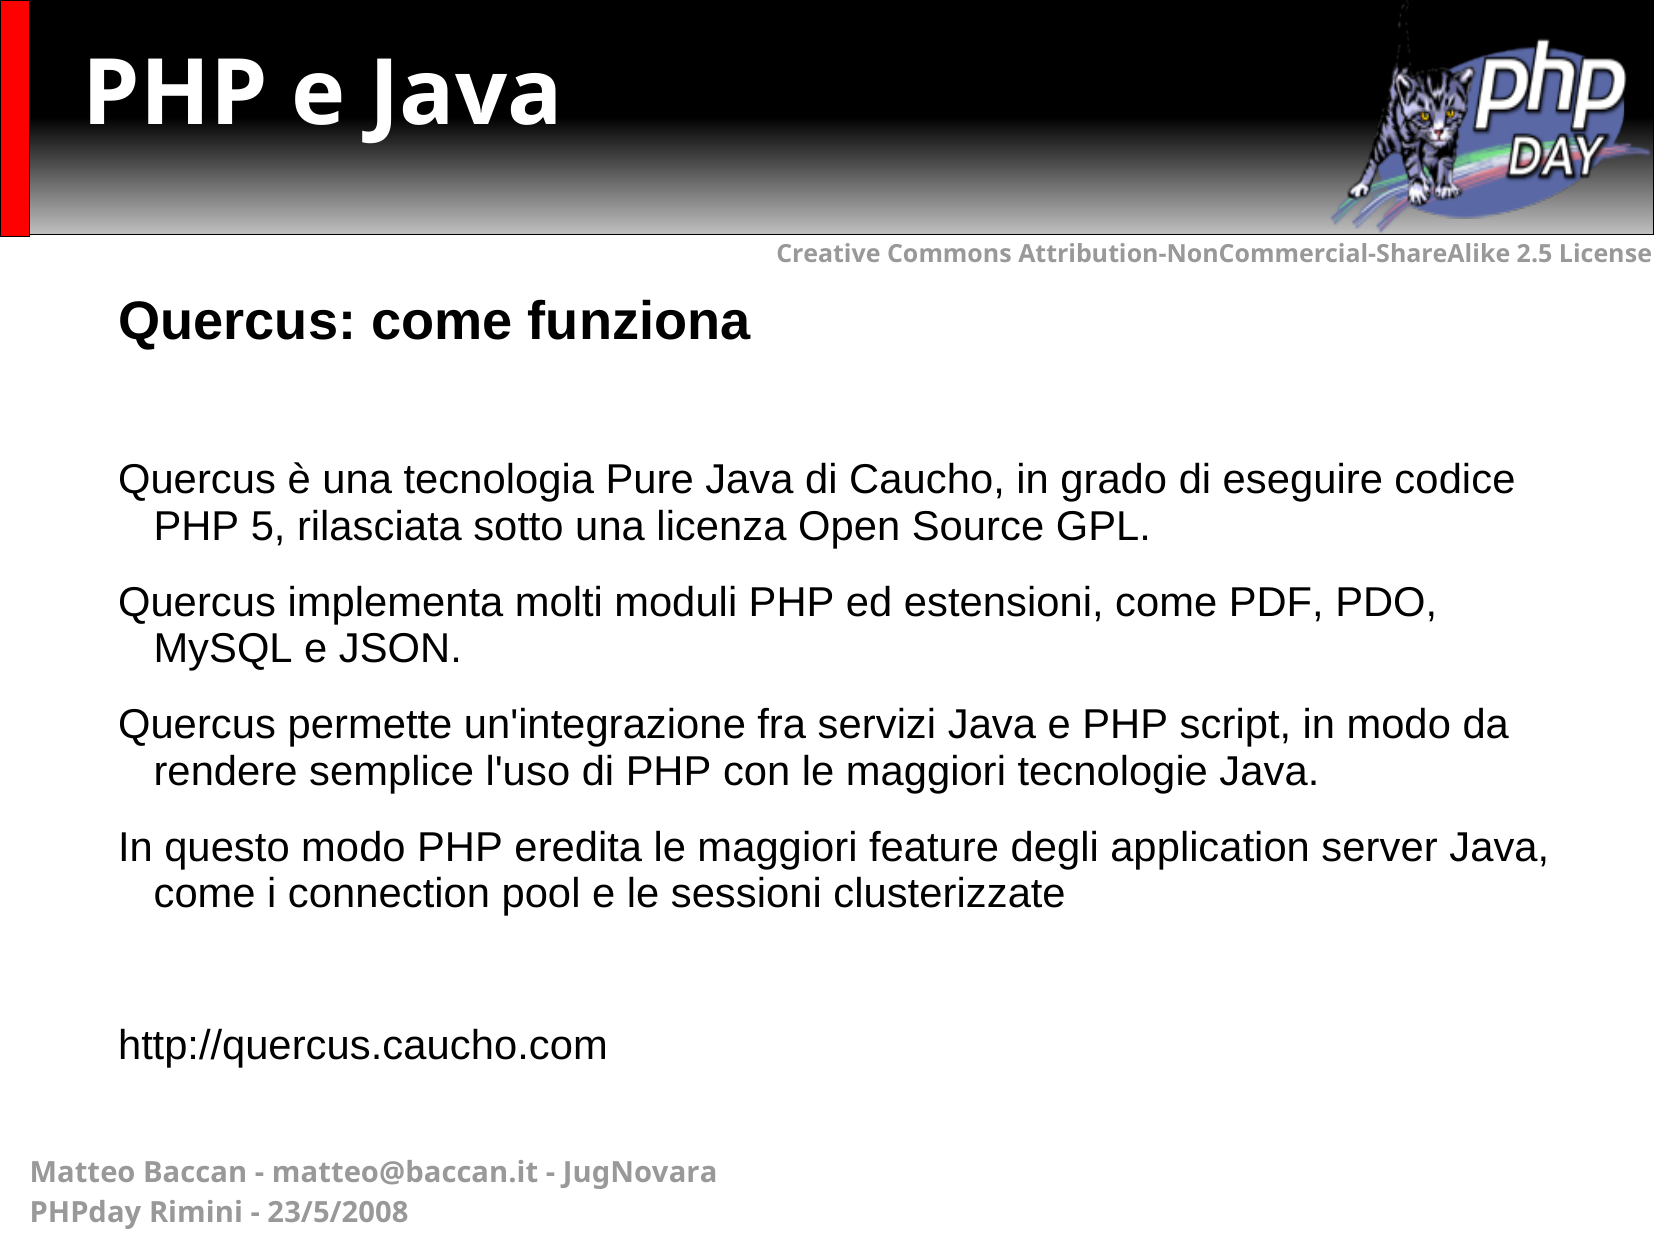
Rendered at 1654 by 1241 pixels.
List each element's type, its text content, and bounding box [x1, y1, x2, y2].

text_box [627, 219, 1188, 290]
picture [1328, 0, 1654, 237]
title PHP e Java [82, 29, 768, 148]
list Quercus: come funziona Quercus è una tecnologia Pure Java di Caucho, in grado di eseguire codice PHP 5, rilasciata sotto una licenza Open Source GPL. Quercus implementa molti moduli PHP ed estensioni, come PDF, PDO, MySQL e JSON. Quercus permette un'integrazione fra servizi Java e PHP script, in modo da rendere semplice l'uso di PHP con le maggiori tecnologie Java. In questo modo PHP eredita le maggiori feature degli application server Java, come i connection pool e le sessioni clusterizzate http://quercus.caucho.com [82, 290, 1571, 1109]
